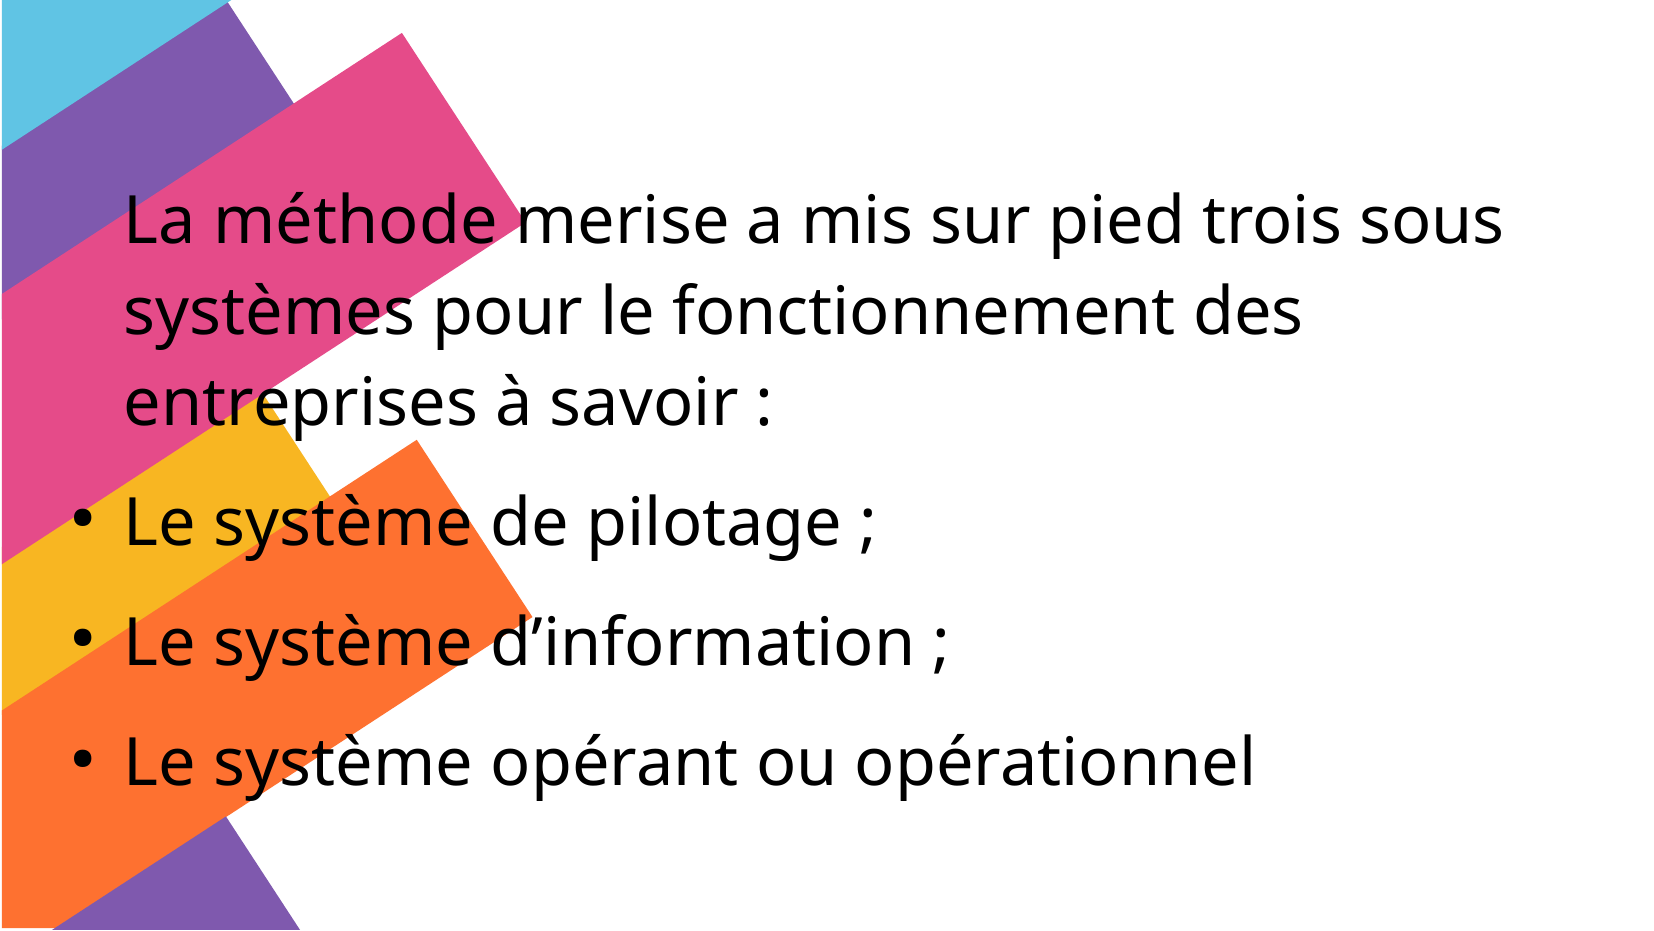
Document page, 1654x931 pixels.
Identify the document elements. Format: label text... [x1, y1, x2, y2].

list La méthode merise a mis sur pied trois sous systèmes pour le fonctionnement des entreprises à savoir : Le système de pilotage ; Le système d’information ; Le système opérant ou opérationnel [53, 172, 1589, 881]
